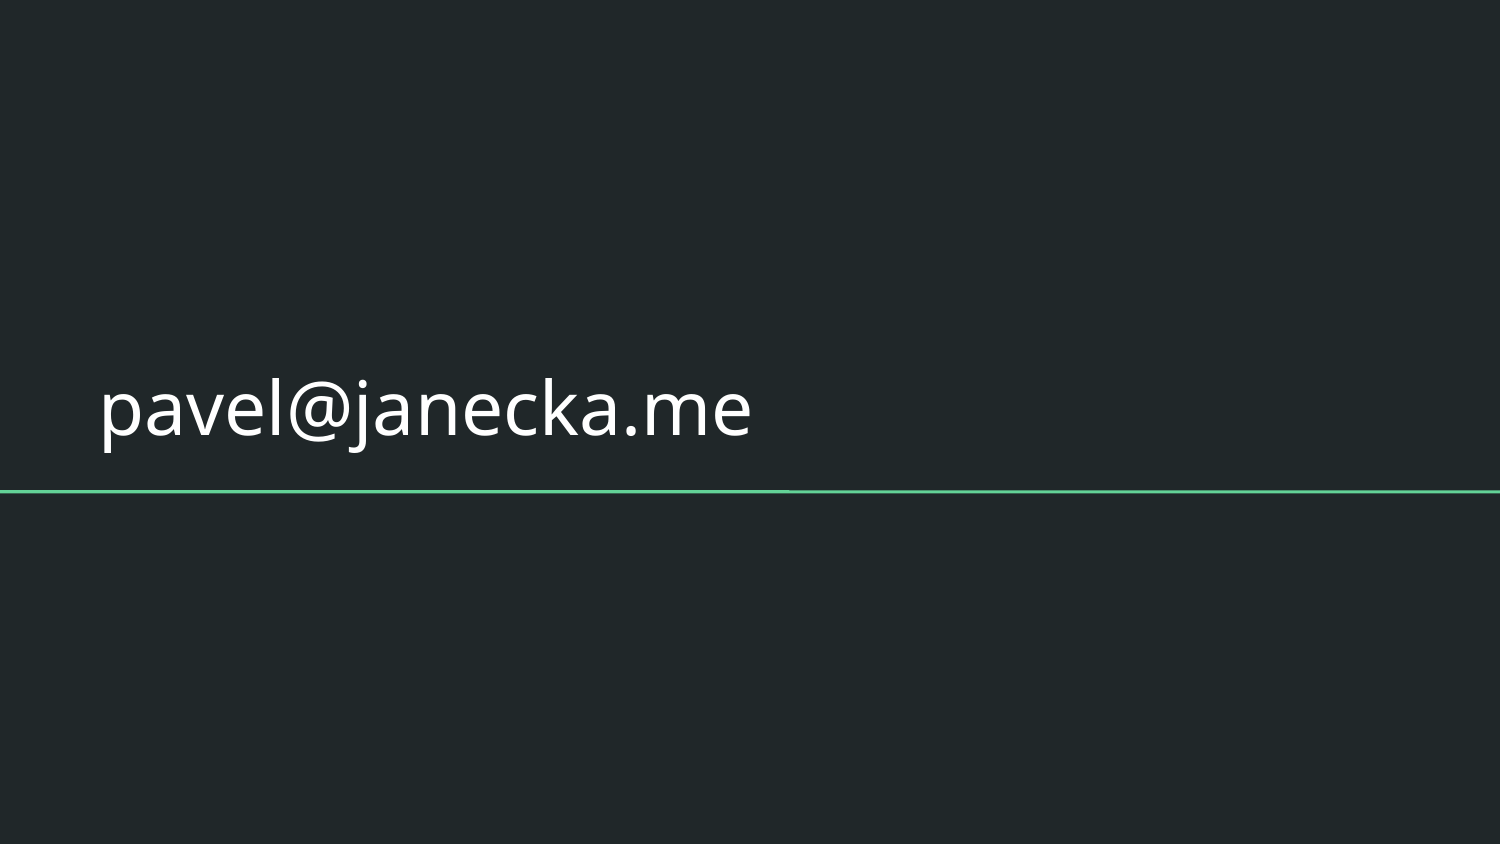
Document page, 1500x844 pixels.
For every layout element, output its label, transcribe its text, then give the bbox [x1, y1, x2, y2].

title pavel@janecka.me [83, 337, 1417, 466]
